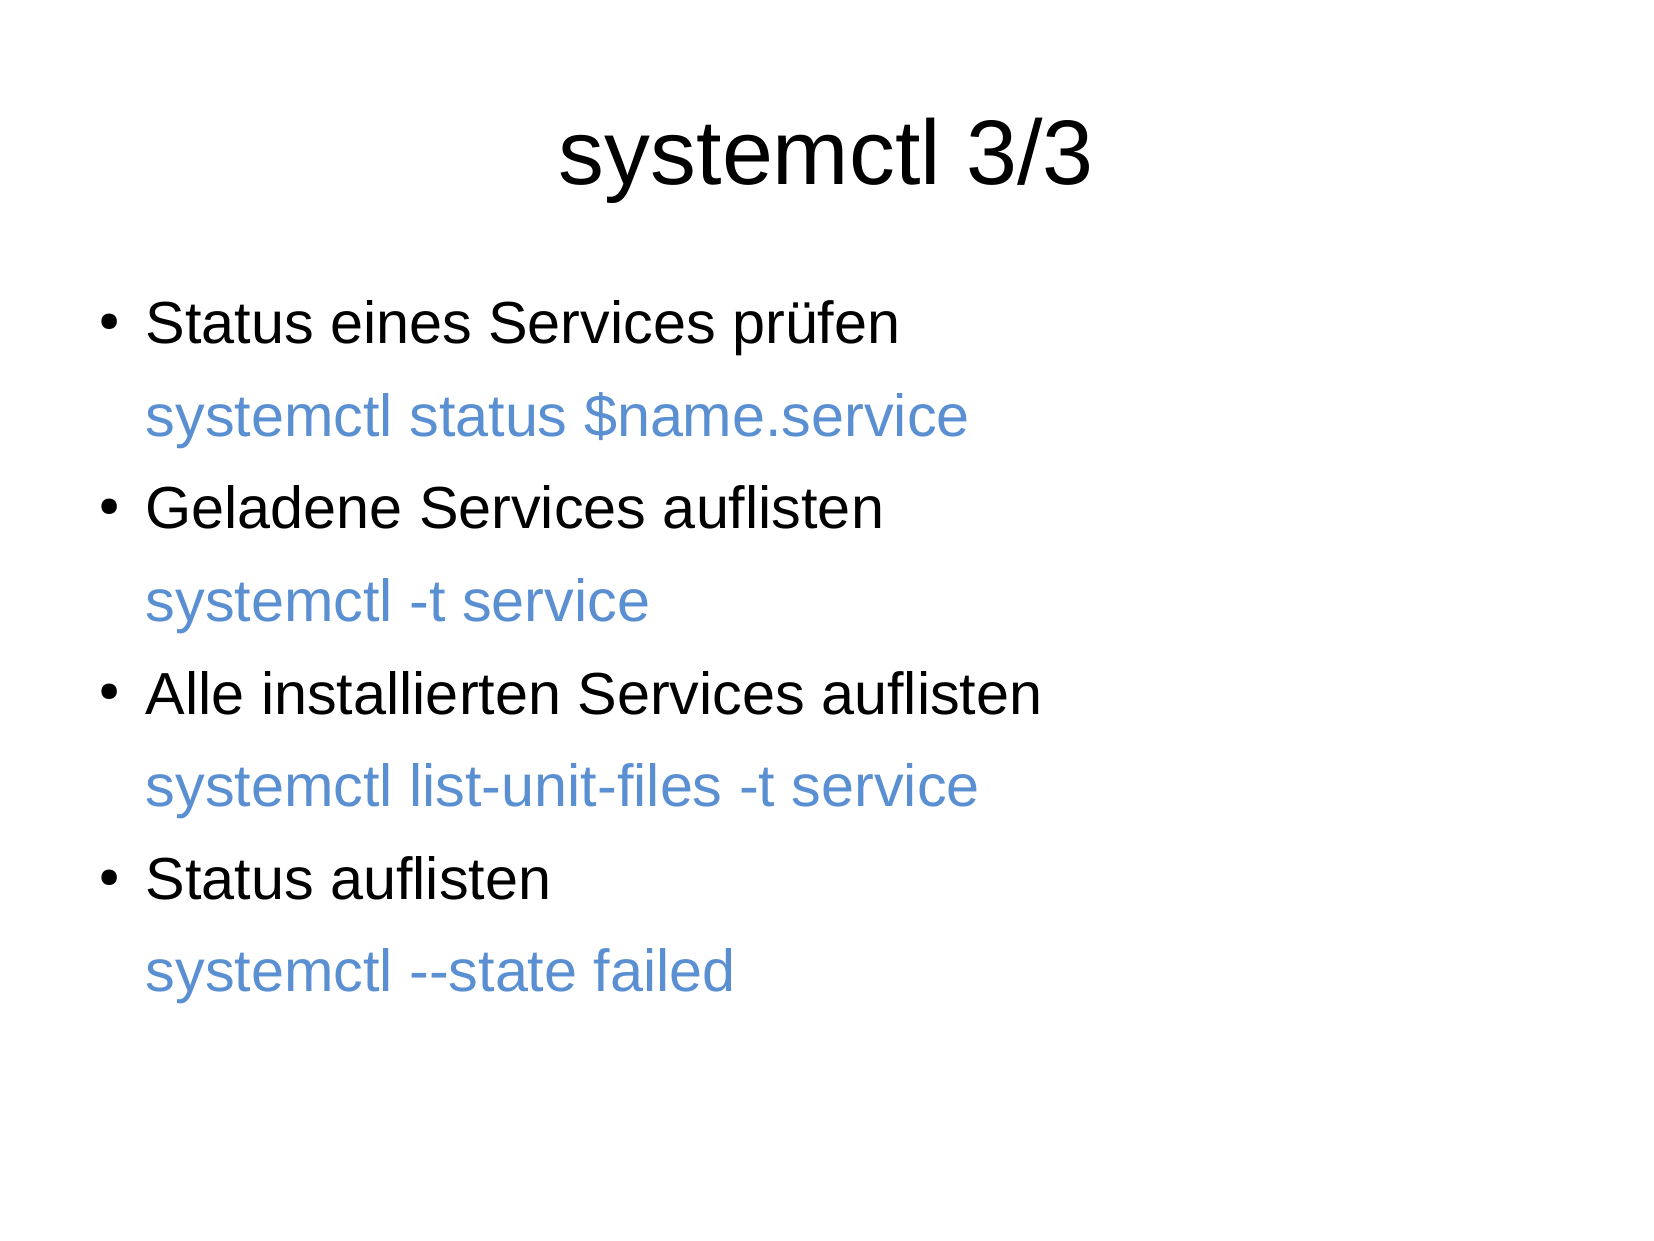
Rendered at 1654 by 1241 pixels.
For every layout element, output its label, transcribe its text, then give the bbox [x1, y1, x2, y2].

list Status eines Services prüfen systemctl status $name.service Geladene Services auflisten systemctl -t service Alle installierten Services auflisten systemctl list-unit-files -t service Status auflisten systemctl --state failed [82, 290, 1571, 1010]
title systemctl 3/3 [82, 49, 1571, 257]
